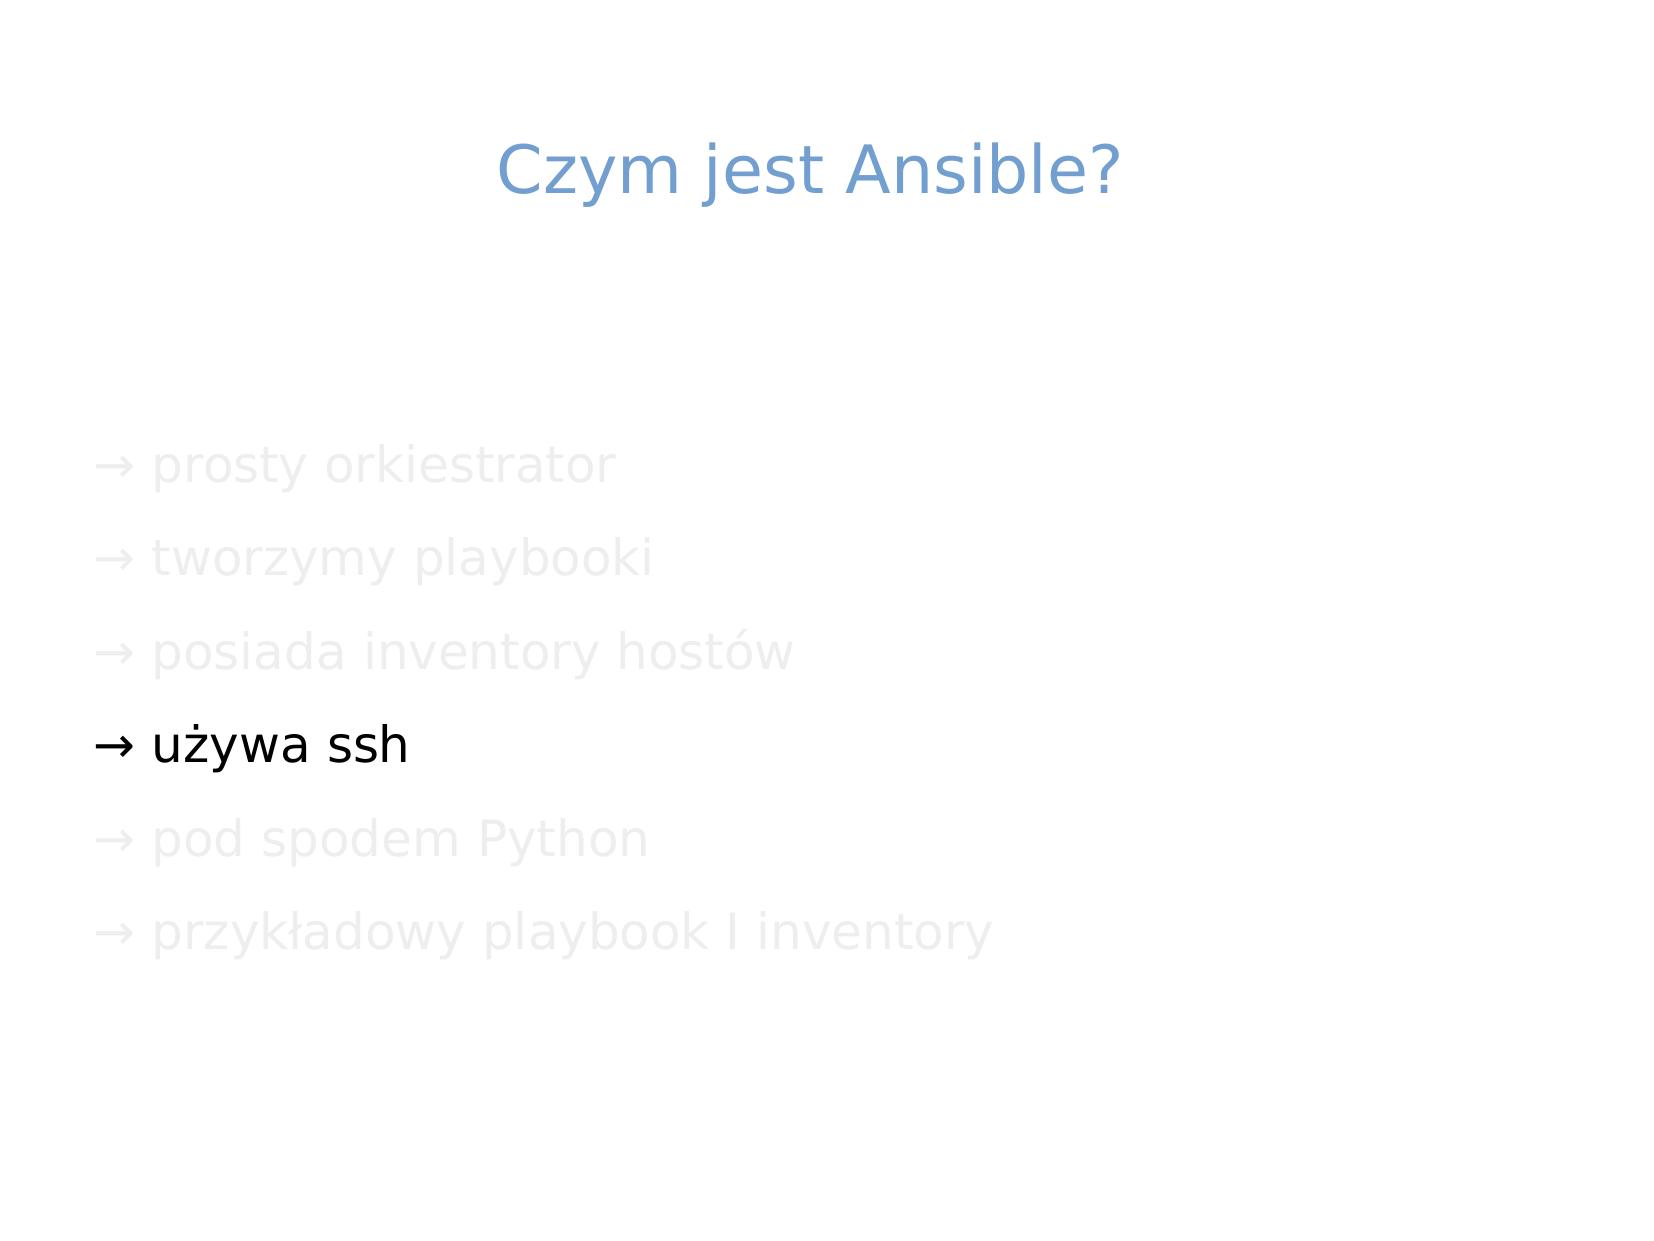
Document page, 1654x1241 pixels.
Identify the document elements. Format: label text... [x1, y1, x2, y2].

text_box → prosty orkiestrator → tworzymy playbooki → posiada inventory hostów → używa ssh → pod spodem Python → przykładowy playbook I inventory [79, 399, 1575, 1033]
text_box Czym jest Ansible? [482, 123, 1183, 217]
